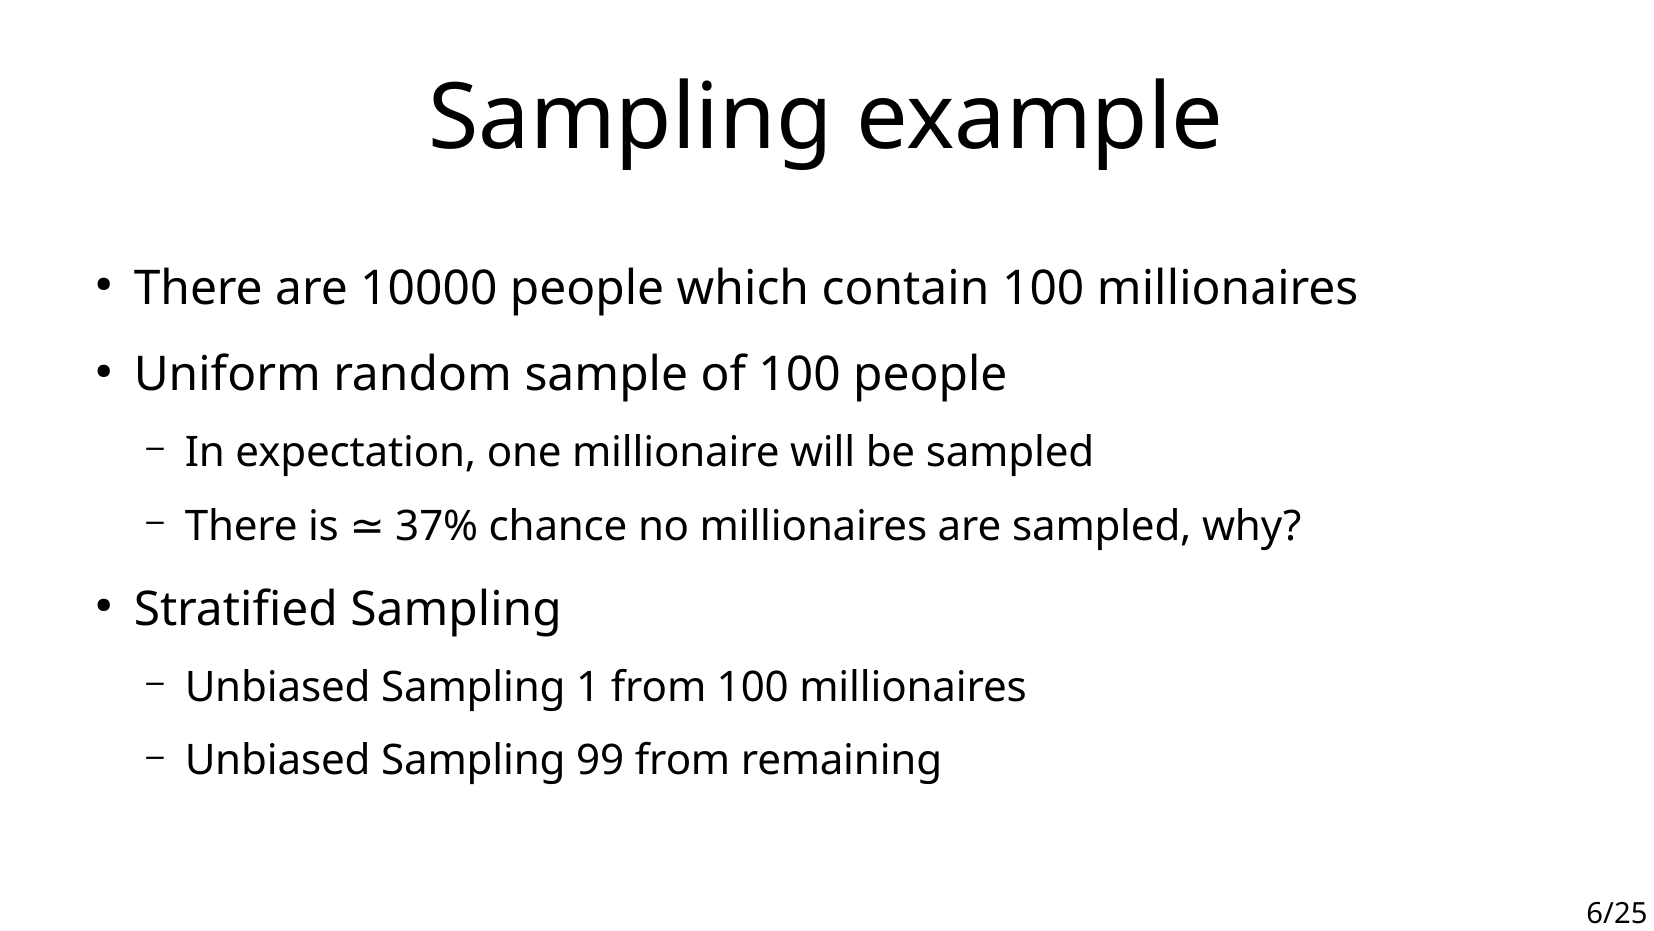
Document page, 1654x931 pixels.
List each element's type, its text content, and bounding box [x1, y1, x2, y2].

title Sampling example [82, 1, 1571, 226]
list There are 10000 people which contain 100 millionaires Uniform random sample of 100 people In expectation, one millionaire will be sampled There is ≃ 37% chance no millionaires are sampled, why? Stratified Sampling Unbiased Sampling 1 from 100 millionaires Unbiased Sampling 99 from remaining [82, 253, 1571, 793]
